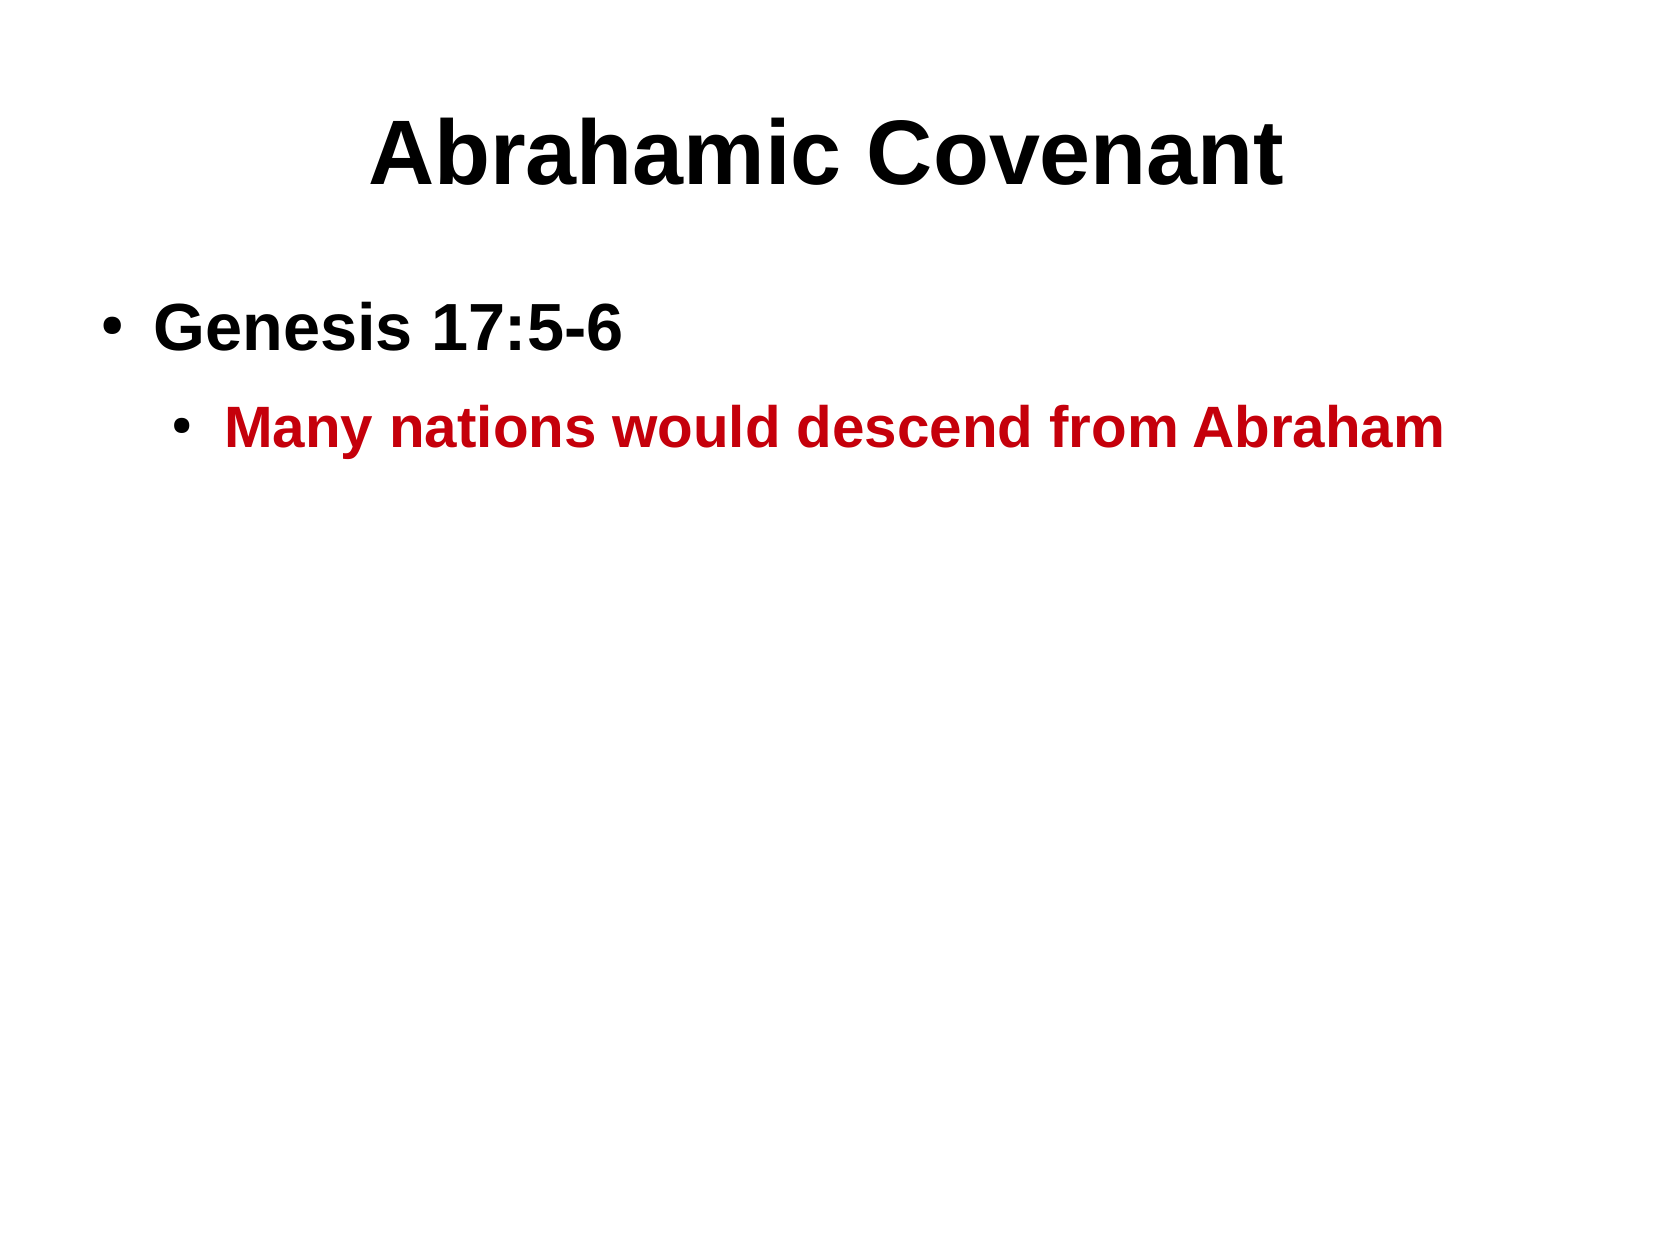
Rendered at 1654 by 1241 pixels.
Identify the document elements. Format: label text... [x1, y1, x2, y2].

list Genesis 17:5-6 Many nations would descend from Abraham [82, 290, 1571, 1109]
title Abrahamic Covenant [82, 49, 1571, 257]
